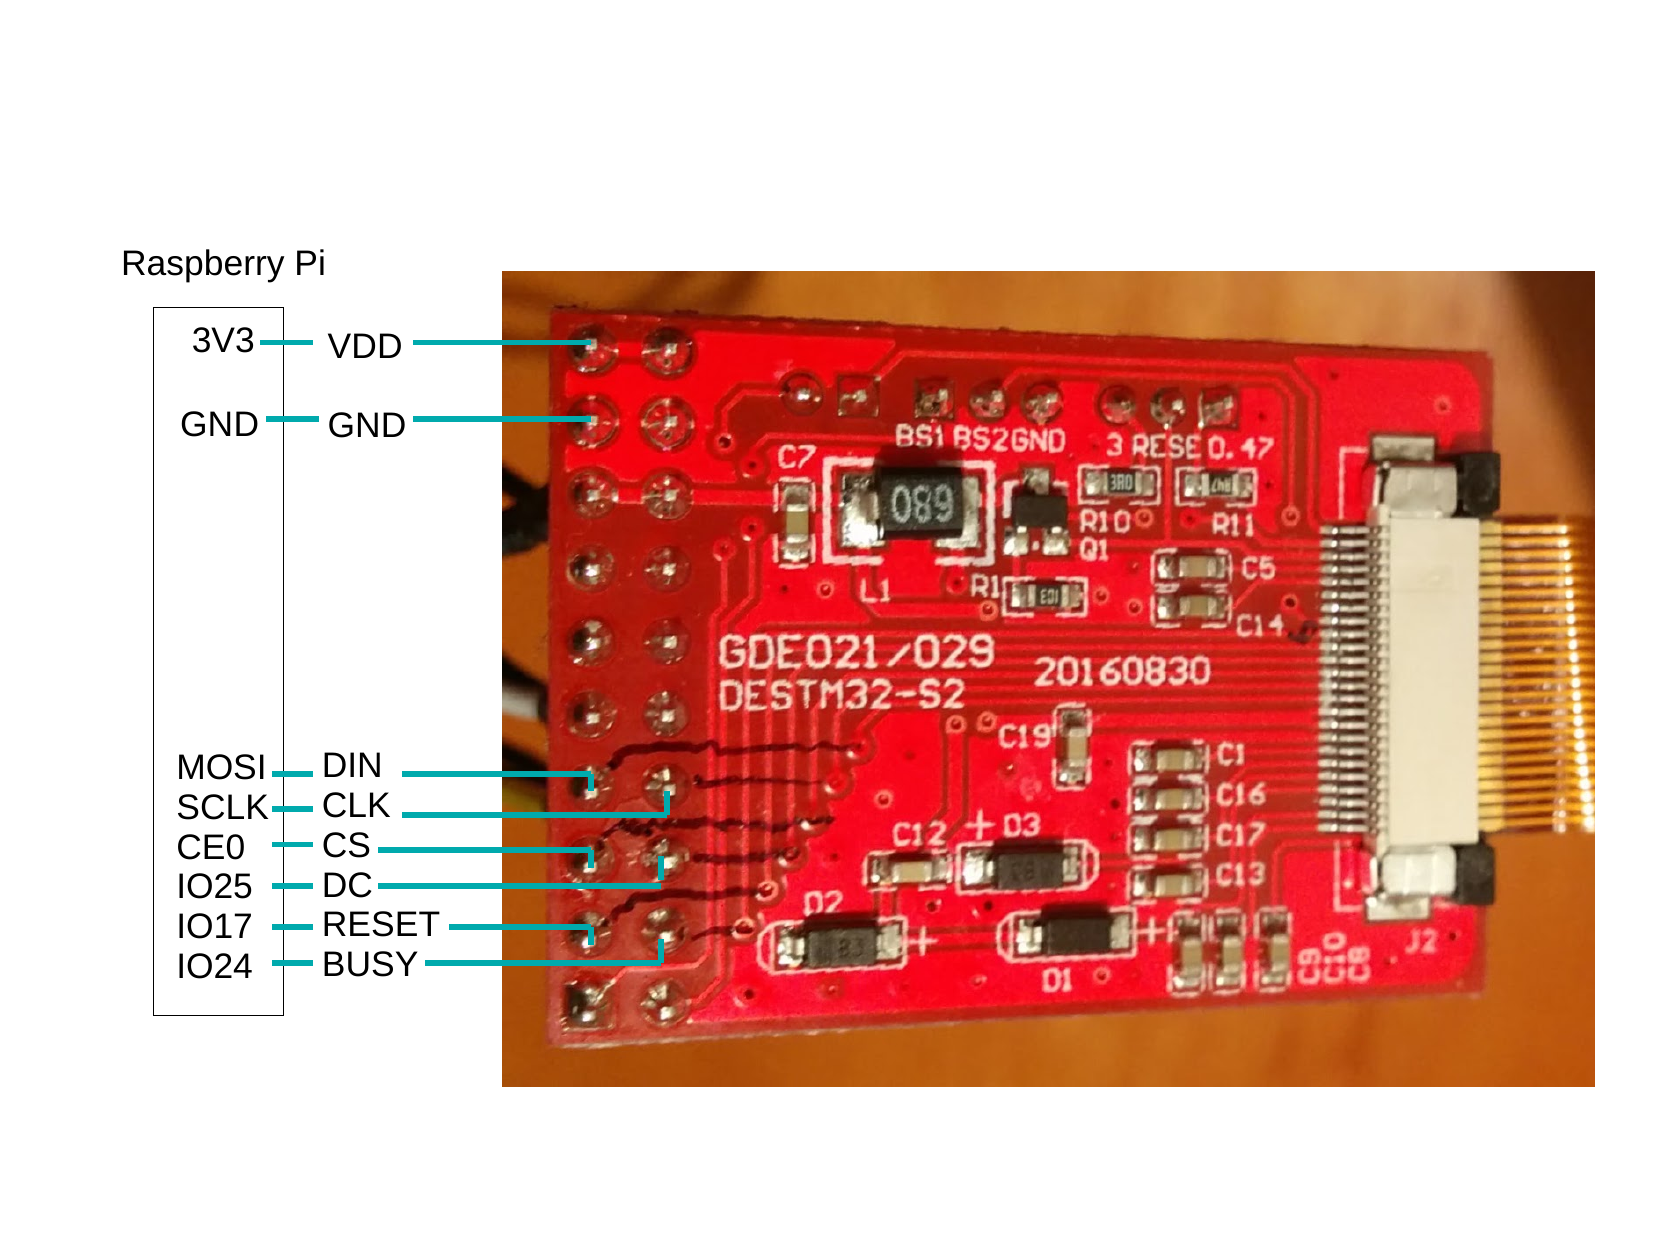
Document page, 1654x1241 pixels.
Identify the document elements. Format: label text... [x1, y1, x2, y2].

picture [502, 271, 1595, 1087]
text_box 3V3 [177, 312, 284, 373]
text_box GND [165, 396, 320, 491]
text_box MOSI SCLK CE0 IO25 IO17 IO24 [161, 739, 316, 994]
text_box DIN CLK CS DC RESET BUSY [307, 738, 497, 1047]
text_box Raspberry Pi [106, 236, 367, 296]
text_box [153, 307, 284, 1016]
text_box VDD GND [312, 318, 502, 628]
